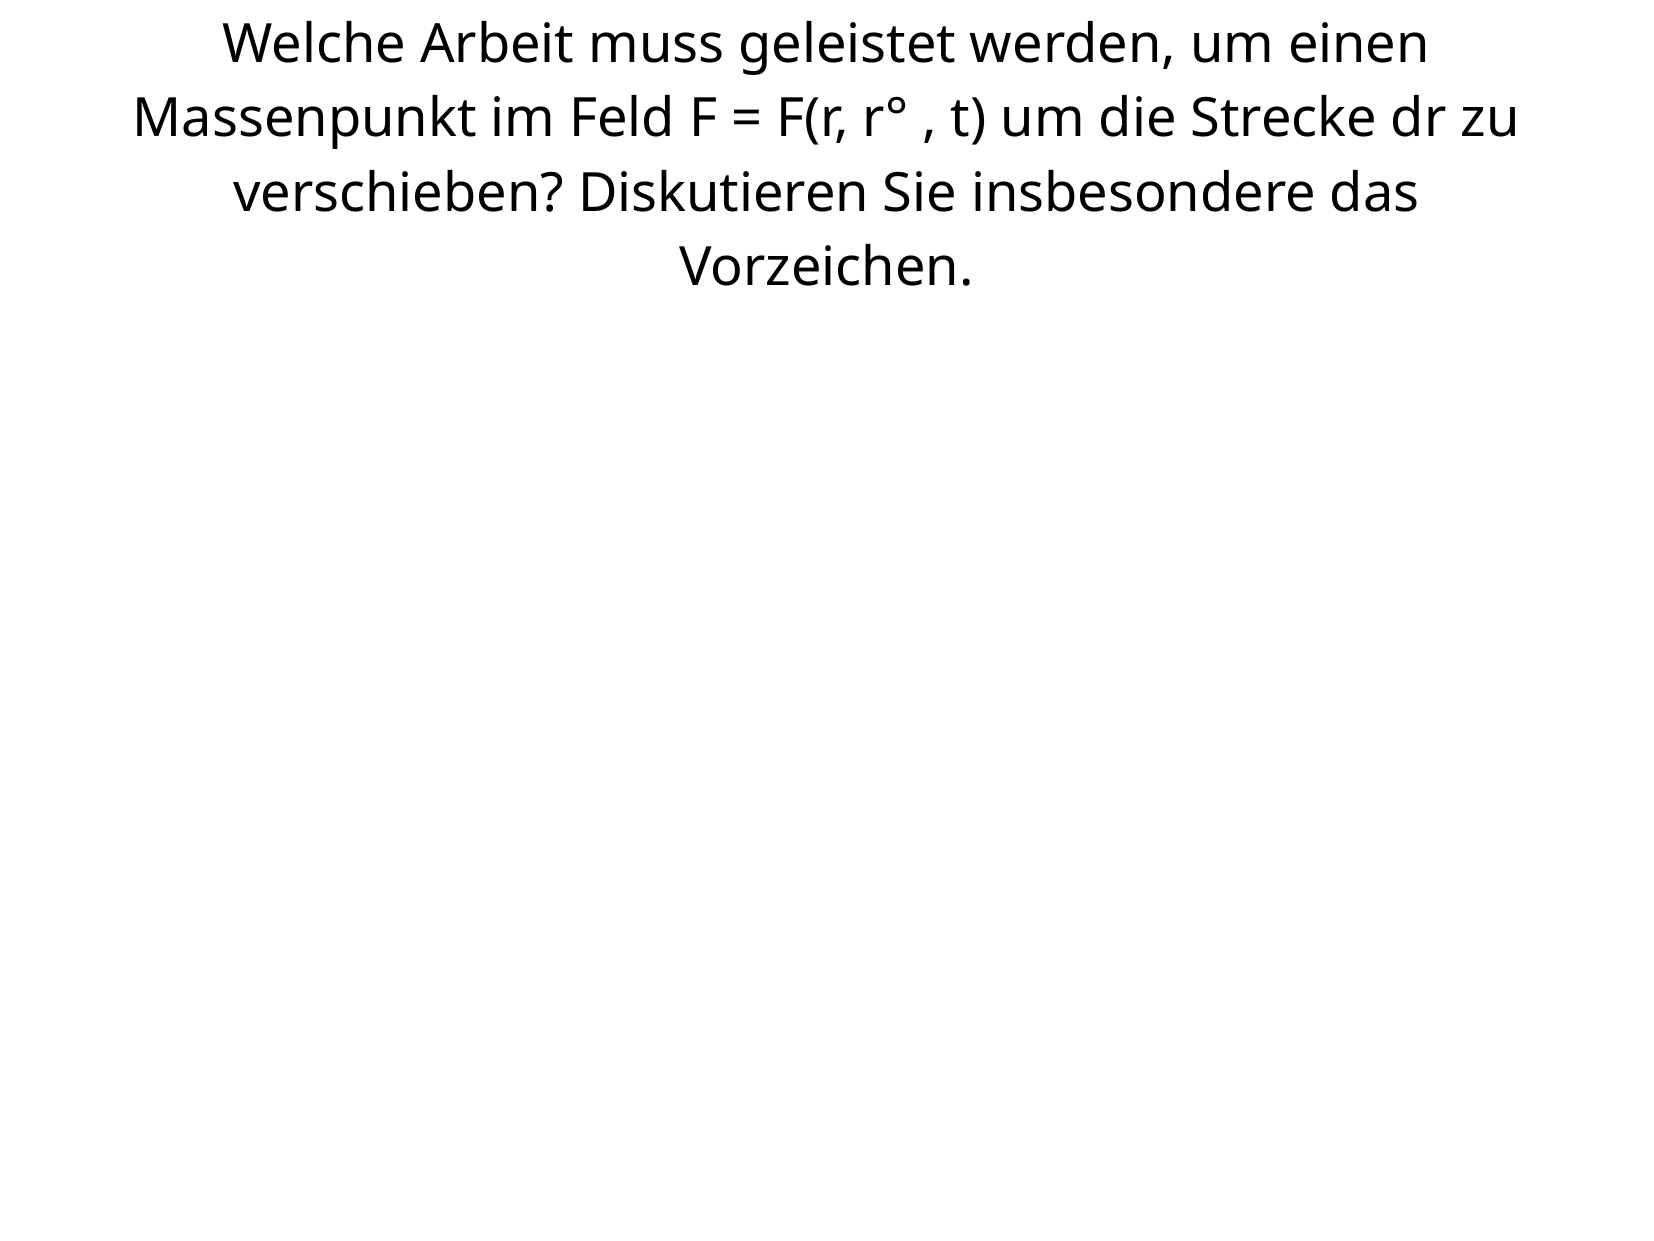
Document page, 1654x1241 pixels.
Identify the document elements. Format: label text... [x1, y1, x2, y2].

title Welche Arbeit muss geleistet werden, um einen Massenpunkt im Feld F = F(r, r° , t) um die Strecke dr zu verschieben? Diskutieren Sie insbesondere das Vorzeichen. [82, 23, 1571, 283]
